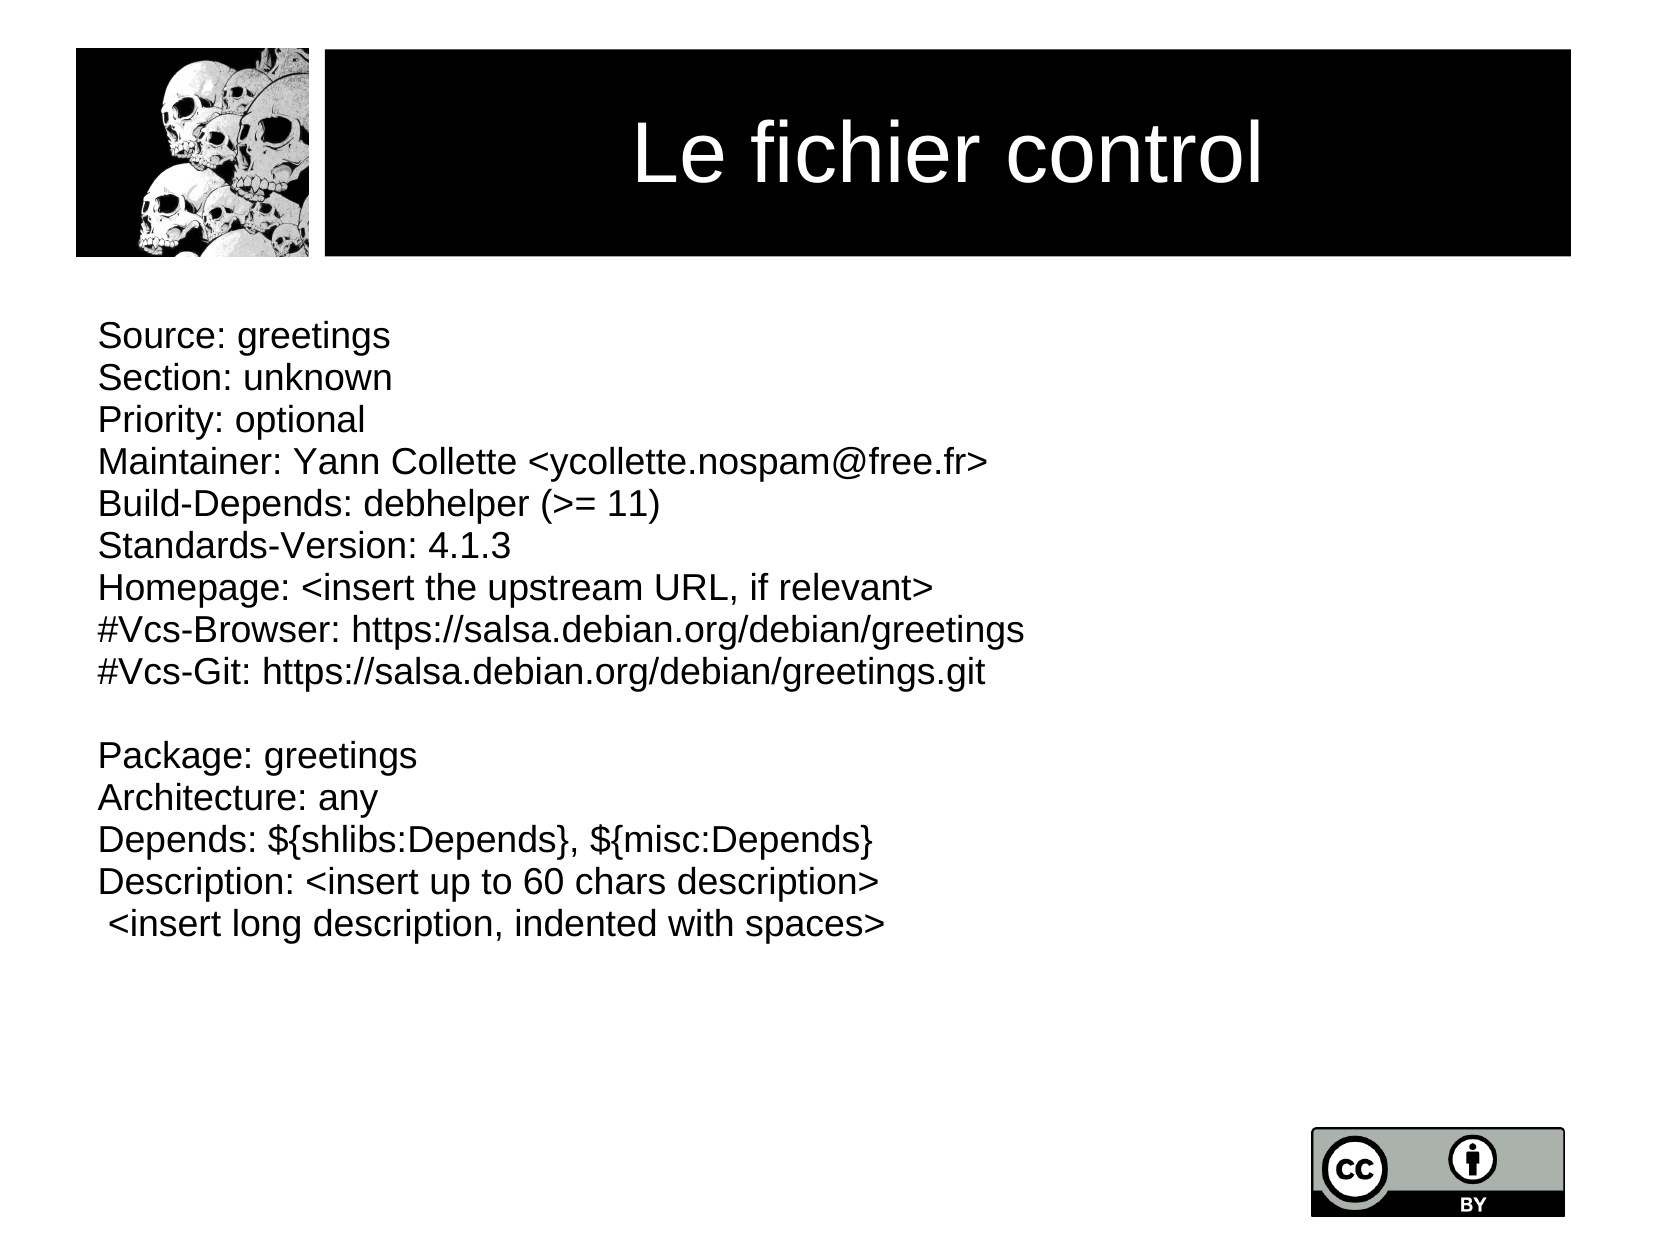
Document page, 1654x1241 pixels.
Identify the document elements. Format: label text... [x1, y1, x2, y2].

title Le fichier control [324, 49, 1571, 257]
picture [76, 48, 309, 257]
text_box Source: greetings Section: unknown Priority: optional Maintainer: Yann Collette <ycollette.nospam@free.fr> Build-Depends: debhelper (>= 11) Standards-Version: 4.1.3 Homepage: <insert the upstream URL, if relevant> #Vcs-Browser: https://salsa.debian.org/debian/greetings #Vcs-Git: https://salsa.debian.org/debian/greetings.git Package: greetings Architecture: any Depends: ${shlibs:Depends}, ${misc:Depends} Description: <insert up to 60 chars description> <insert long description, indented with spaces> [82, 307, 1571, 994]
picture [1311, 1127, 1565, 1217]
